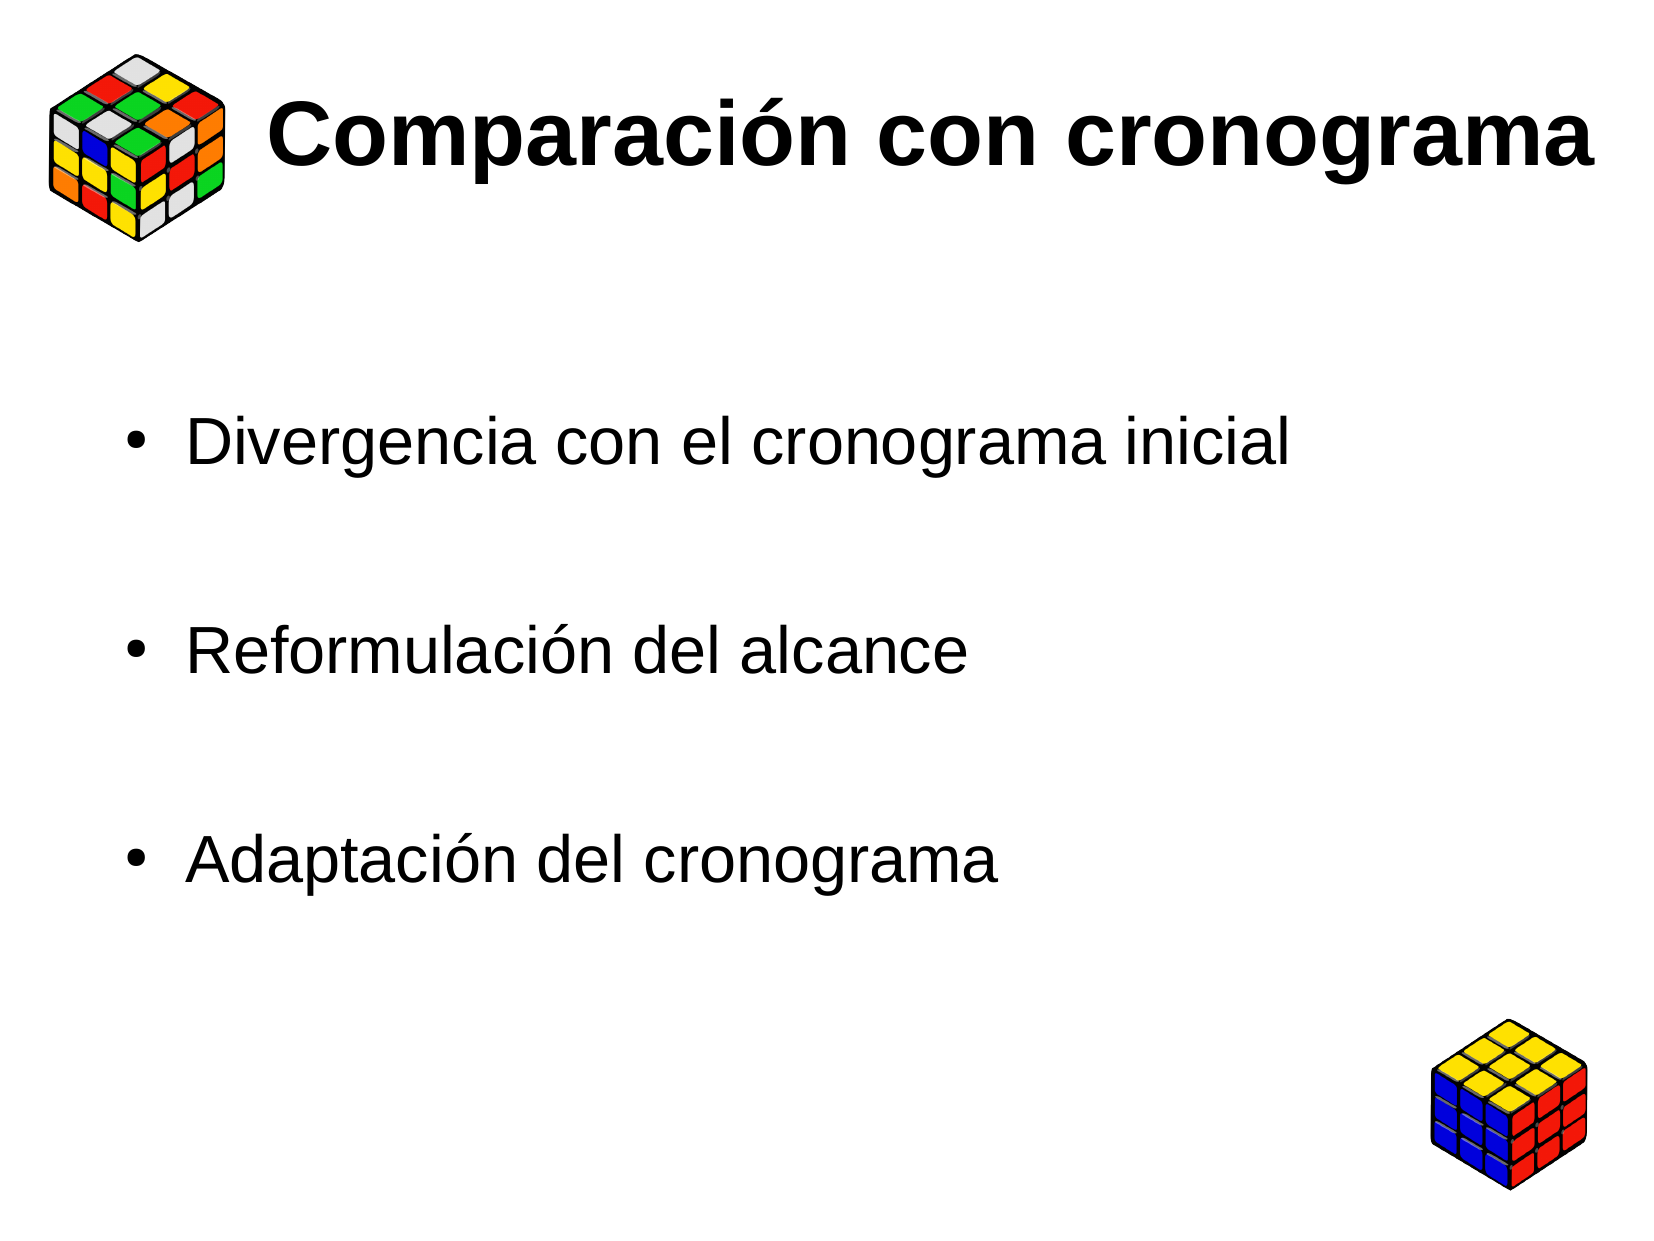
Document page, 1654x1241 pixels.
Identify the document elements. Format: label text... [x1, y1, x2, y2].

picture [0, 0, 300, 338]
list Divergencia con el cronograma inicial Reformulación del alcance Adaptación del cronograma [124, 300, 1612, 1119]
picture [1387, 900, 1653, 1241]
title Comparación con cronograma [300, 37, 1653, 230]
